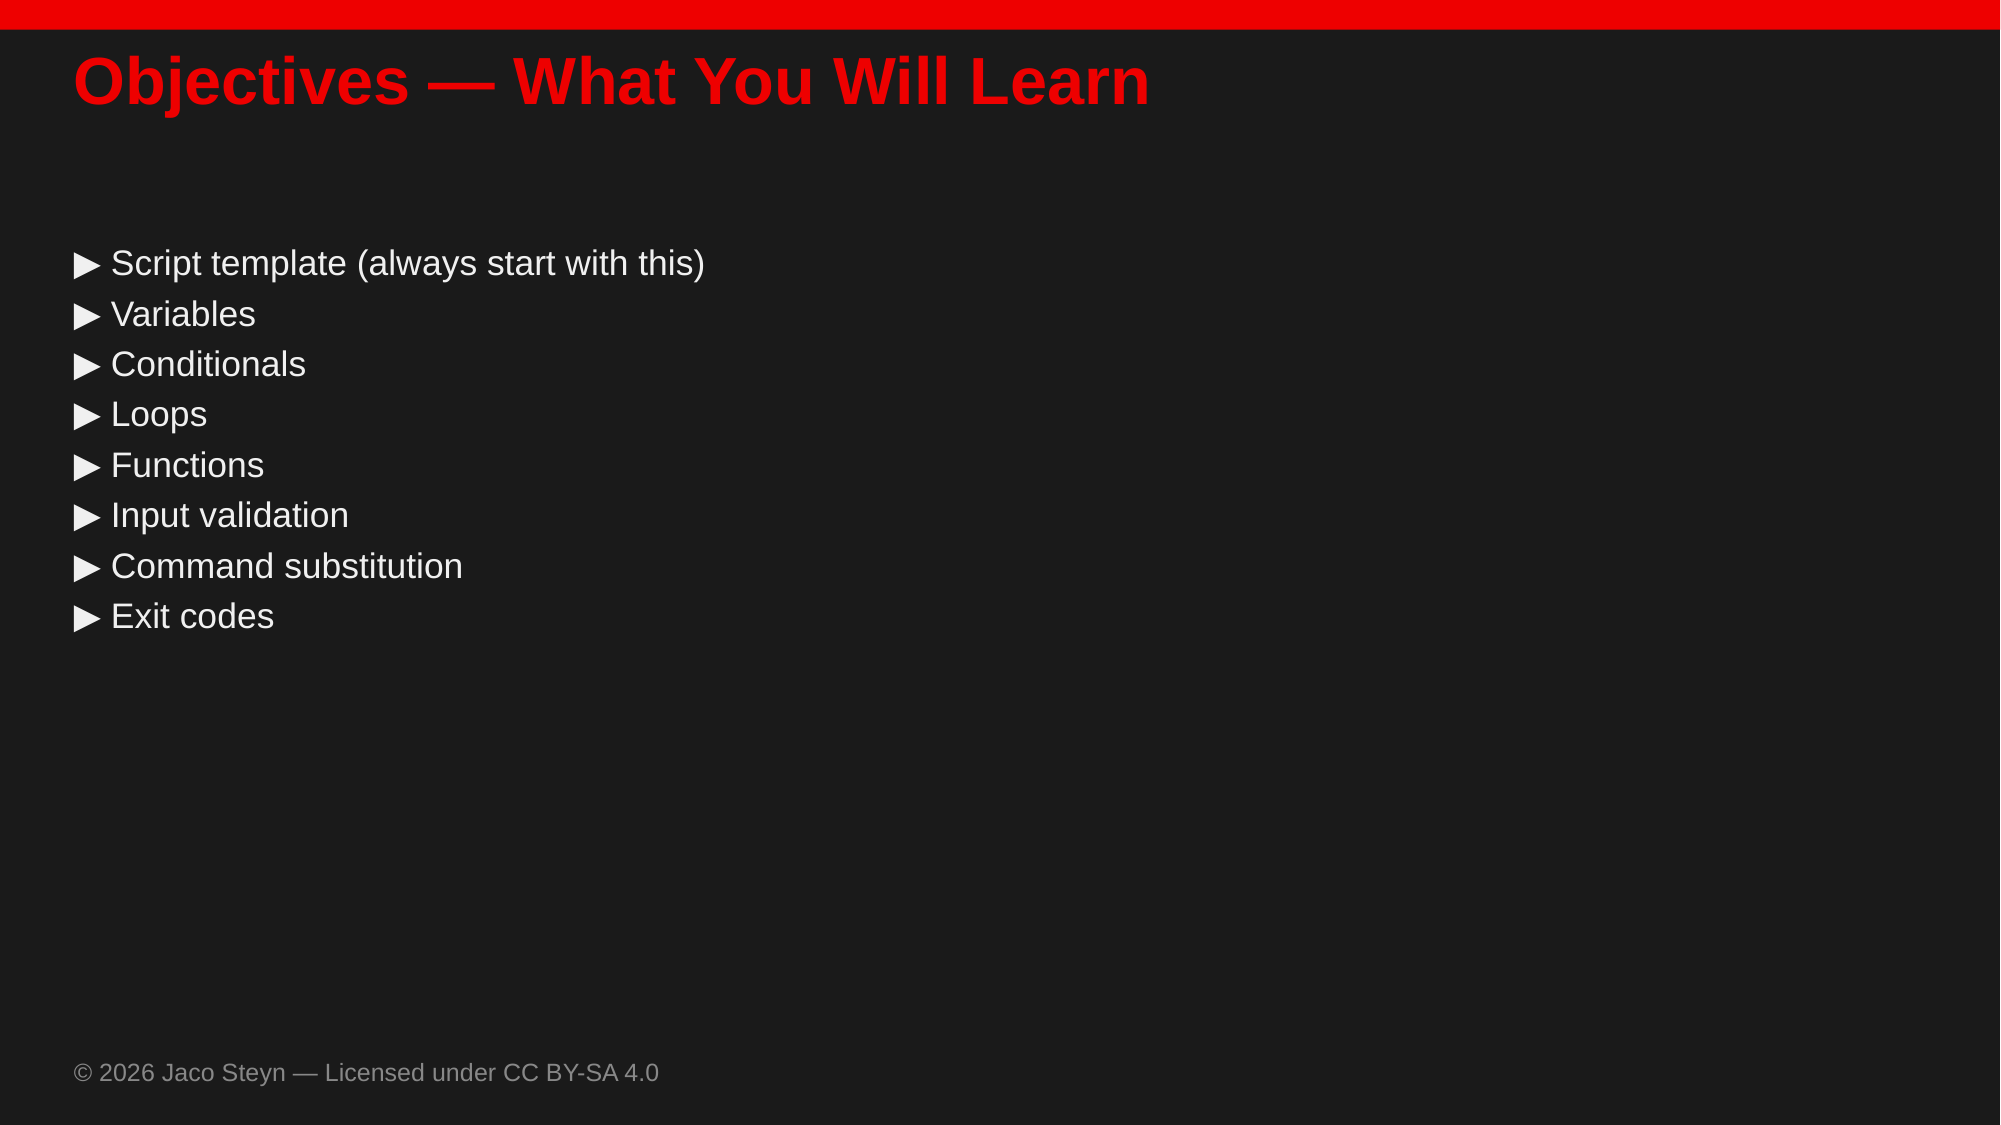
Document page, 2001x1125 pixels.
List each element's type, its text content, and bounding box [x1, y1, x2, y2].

text_box © 2026 Jaco Steyn — Licensed under CC BY-SA 4.0 [59, 1051, 1942, 1093]
text_box Objectives — What You Will Learn [59, 36, 1942, 208]
text_box [0, 0, 2001, 30]
text_box ▶ Script template (always start with this) ▶ Variables ▶ Conditionals ▶ Loops ▶ Functions ▶ Input validation ▶ Command substitution ▶ Exit codes [59, 236, 1942, 1037]
